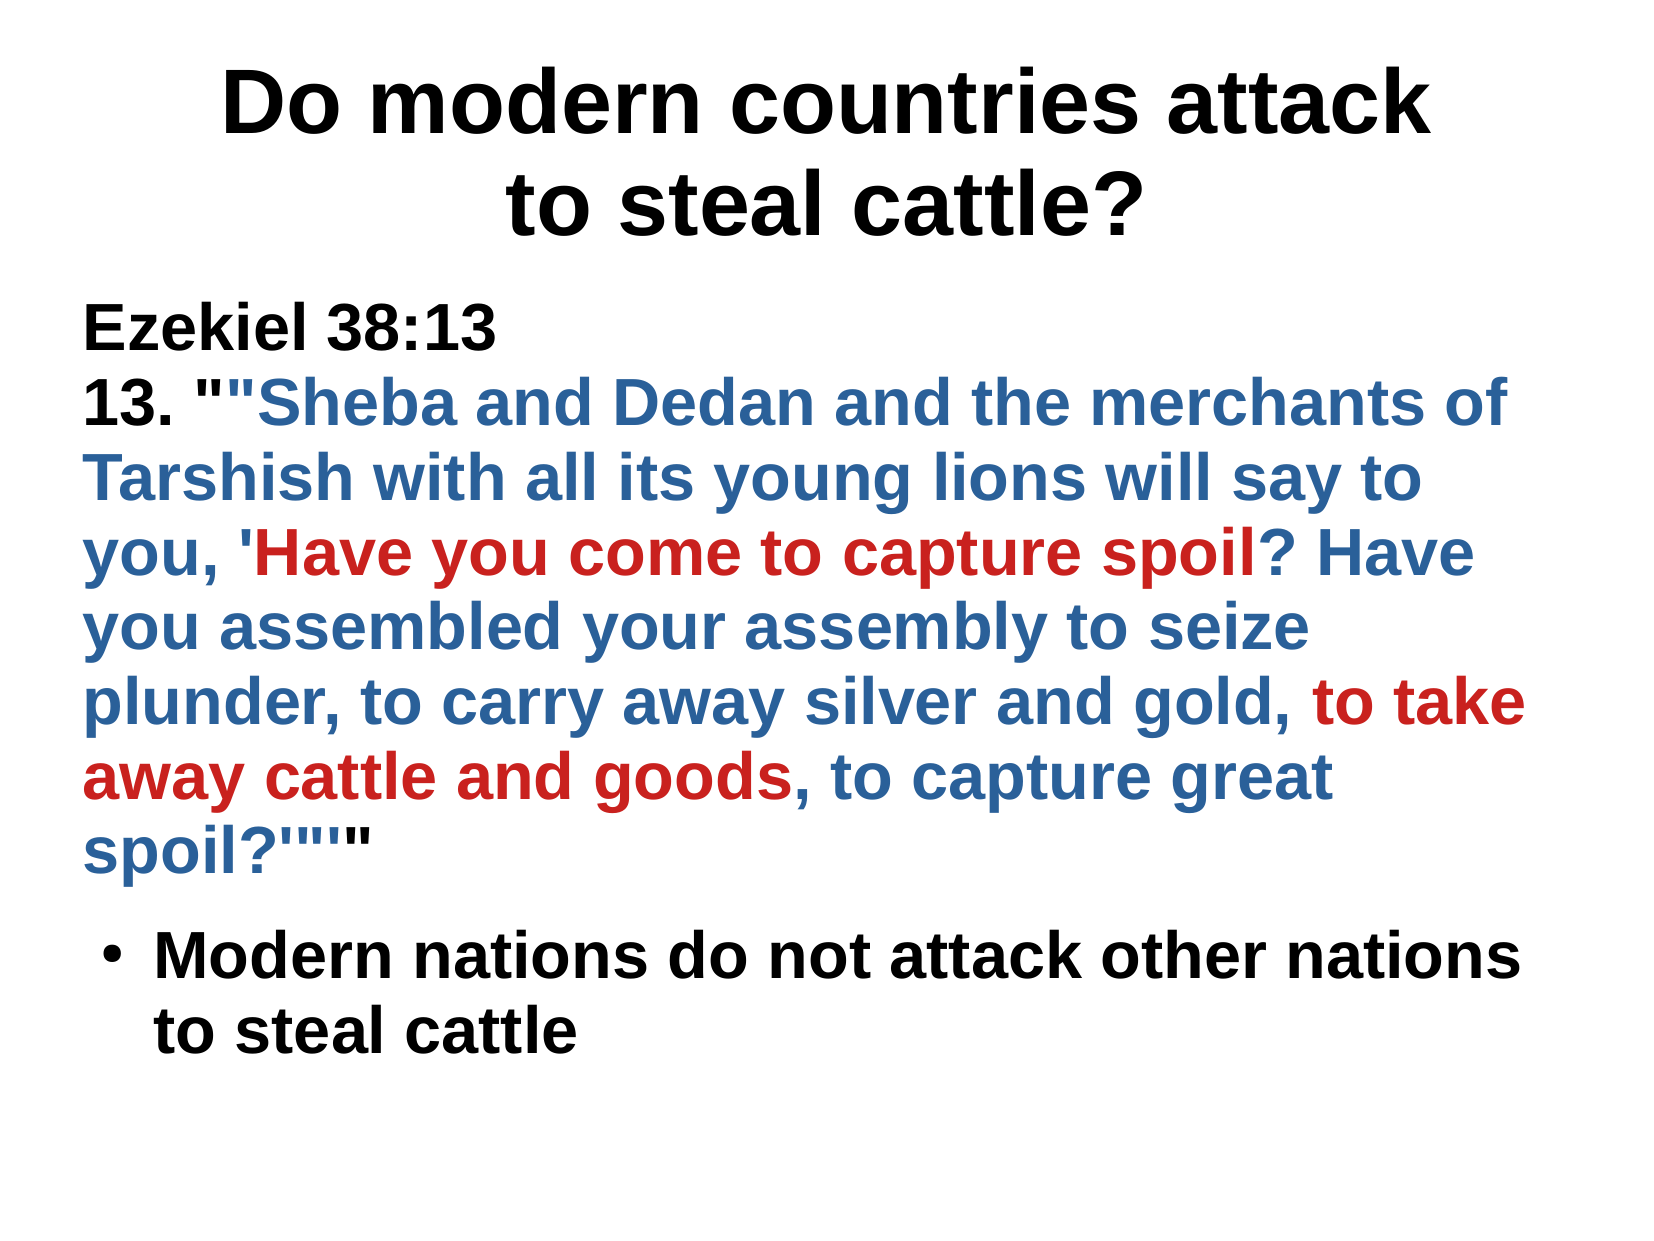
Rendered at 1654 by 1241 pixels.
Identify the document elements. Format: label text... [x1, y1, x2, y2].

list Ezekiel 38:13 13. ""Sheba and Dedan and the merchants of Tarshish with all its young lions will say to you, 'Have you come to capture spoil? Have you assembled your assembly to seize plunder, to carry away silver and gold, to take away cattle and goods, to capture great spoil?'"'" Modern nations do not attack other nations to steal cattle [82, 290, 1571, 1109]
title Do modern countries attack to steal cattle? [82, 49, 1571, 257]
